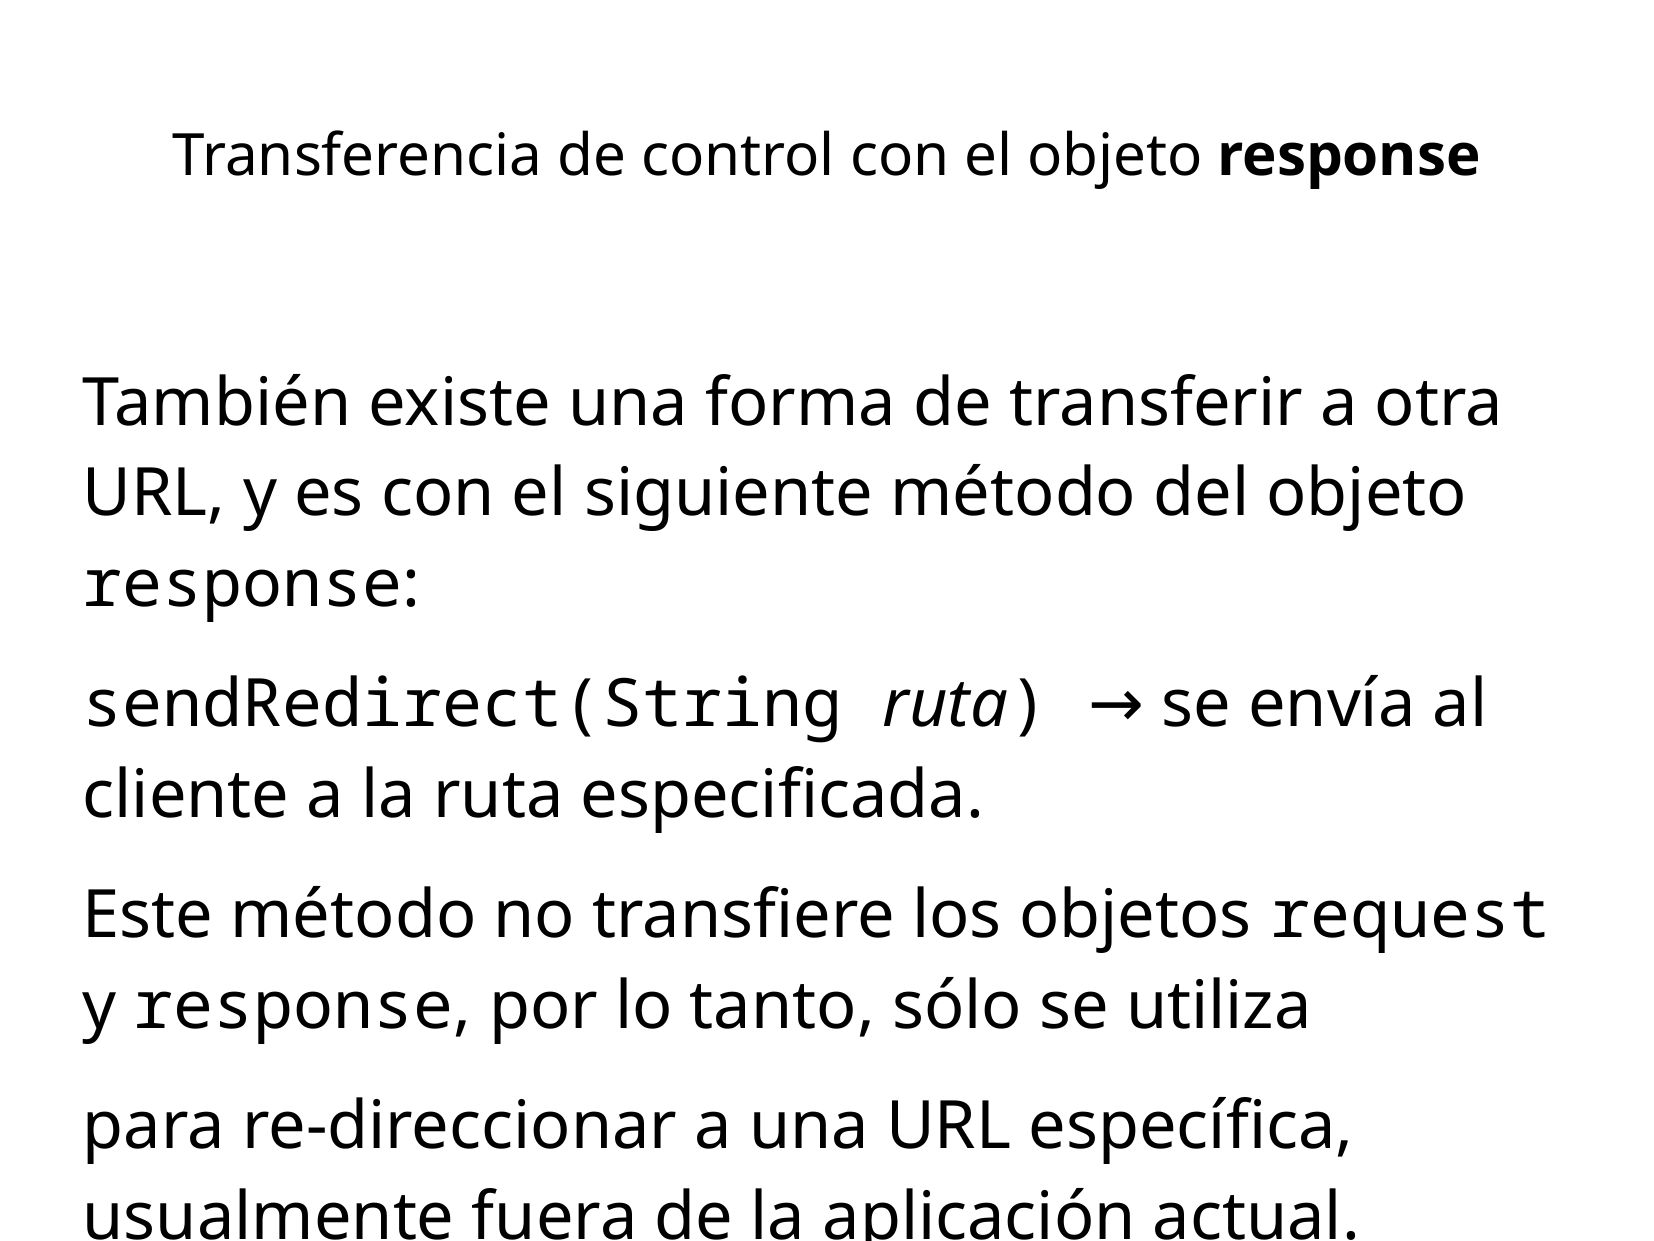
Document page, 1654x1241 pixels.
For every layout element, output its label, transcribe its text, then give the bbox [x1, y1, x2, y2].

list También existe una forma de transferir a otra URL, y es con el siguiente método del objeto response: sendRedirect(String ruta) → se envía al cliente a la ruta especificada. Este método no transfiere los objetos request y response, por lo tanto, sólo se utiliza para re-direccionar a una URL específica, usualmente fuera de la aplicación actual. [82, 290, 1571, 1109]
title Transferencia de control con el objeto response [82, 49, 1571, 257]
